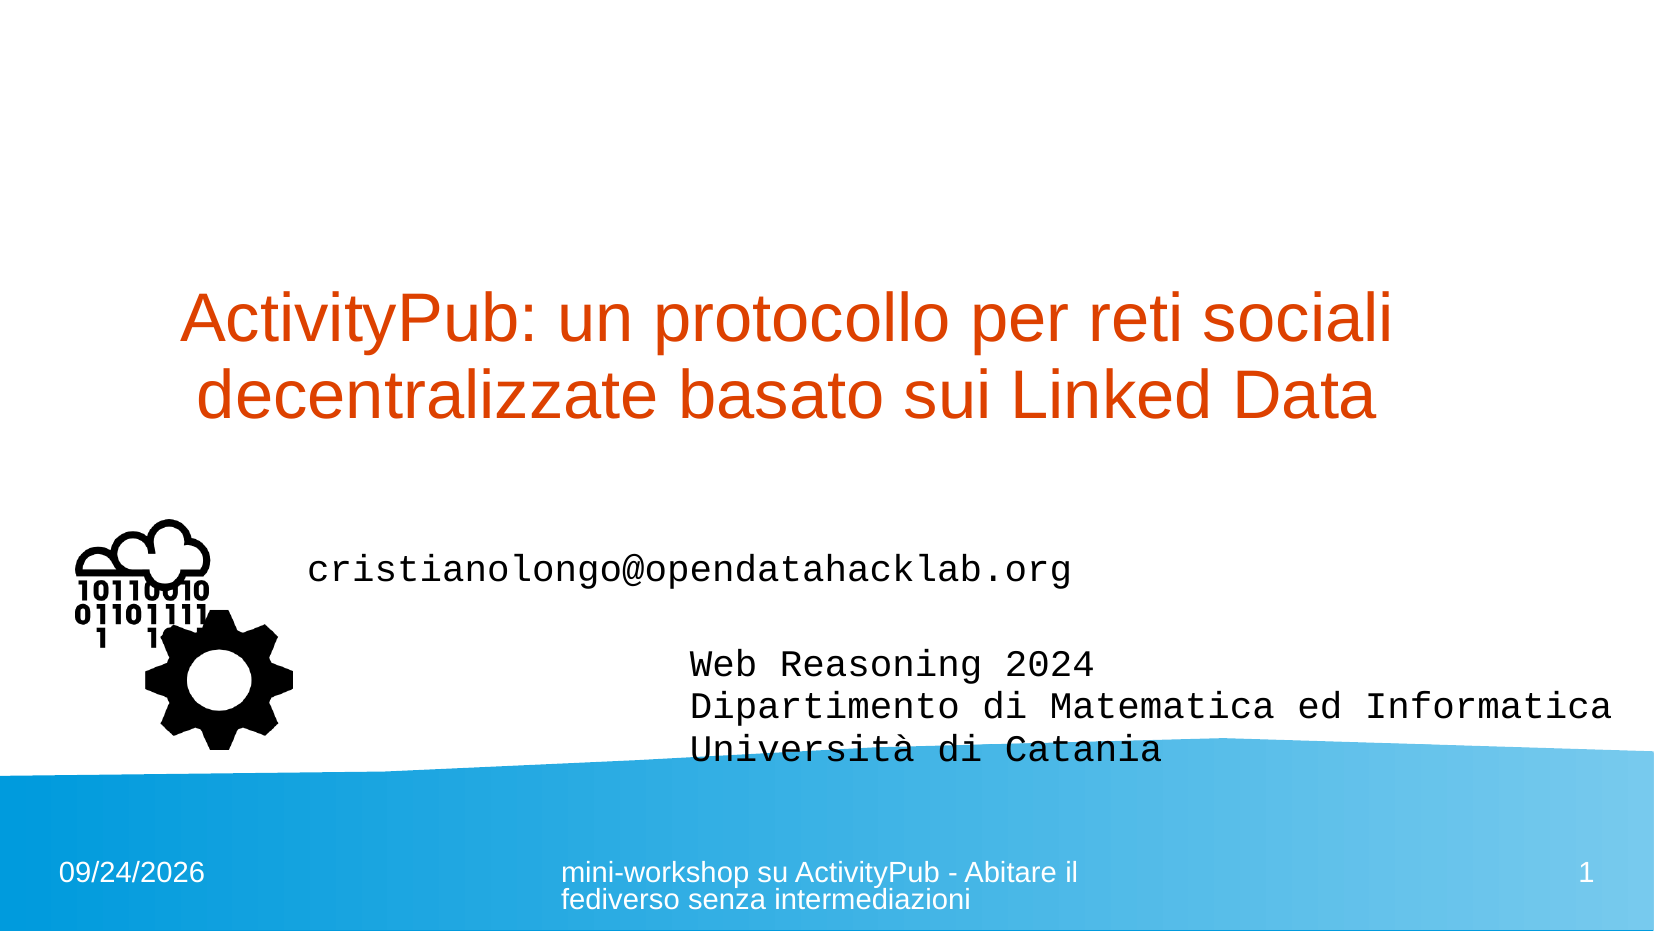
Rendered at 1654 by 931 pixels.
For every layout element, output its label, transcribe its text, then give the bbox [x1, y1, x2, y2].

picture [75, 519, 293, 751]
text_box Web Reasoning 2024 Dipartimento di Matematica ed Informatica Università di Catania [675, 637, 1651, 823]
title ActivityPub: un protocollo per reti sociali decentralizzate basato sui Linked Data [0, 262, 1576, 451]
text_box cristianolongo@opendatahacklab.org [292, 542, 1118, 601]
